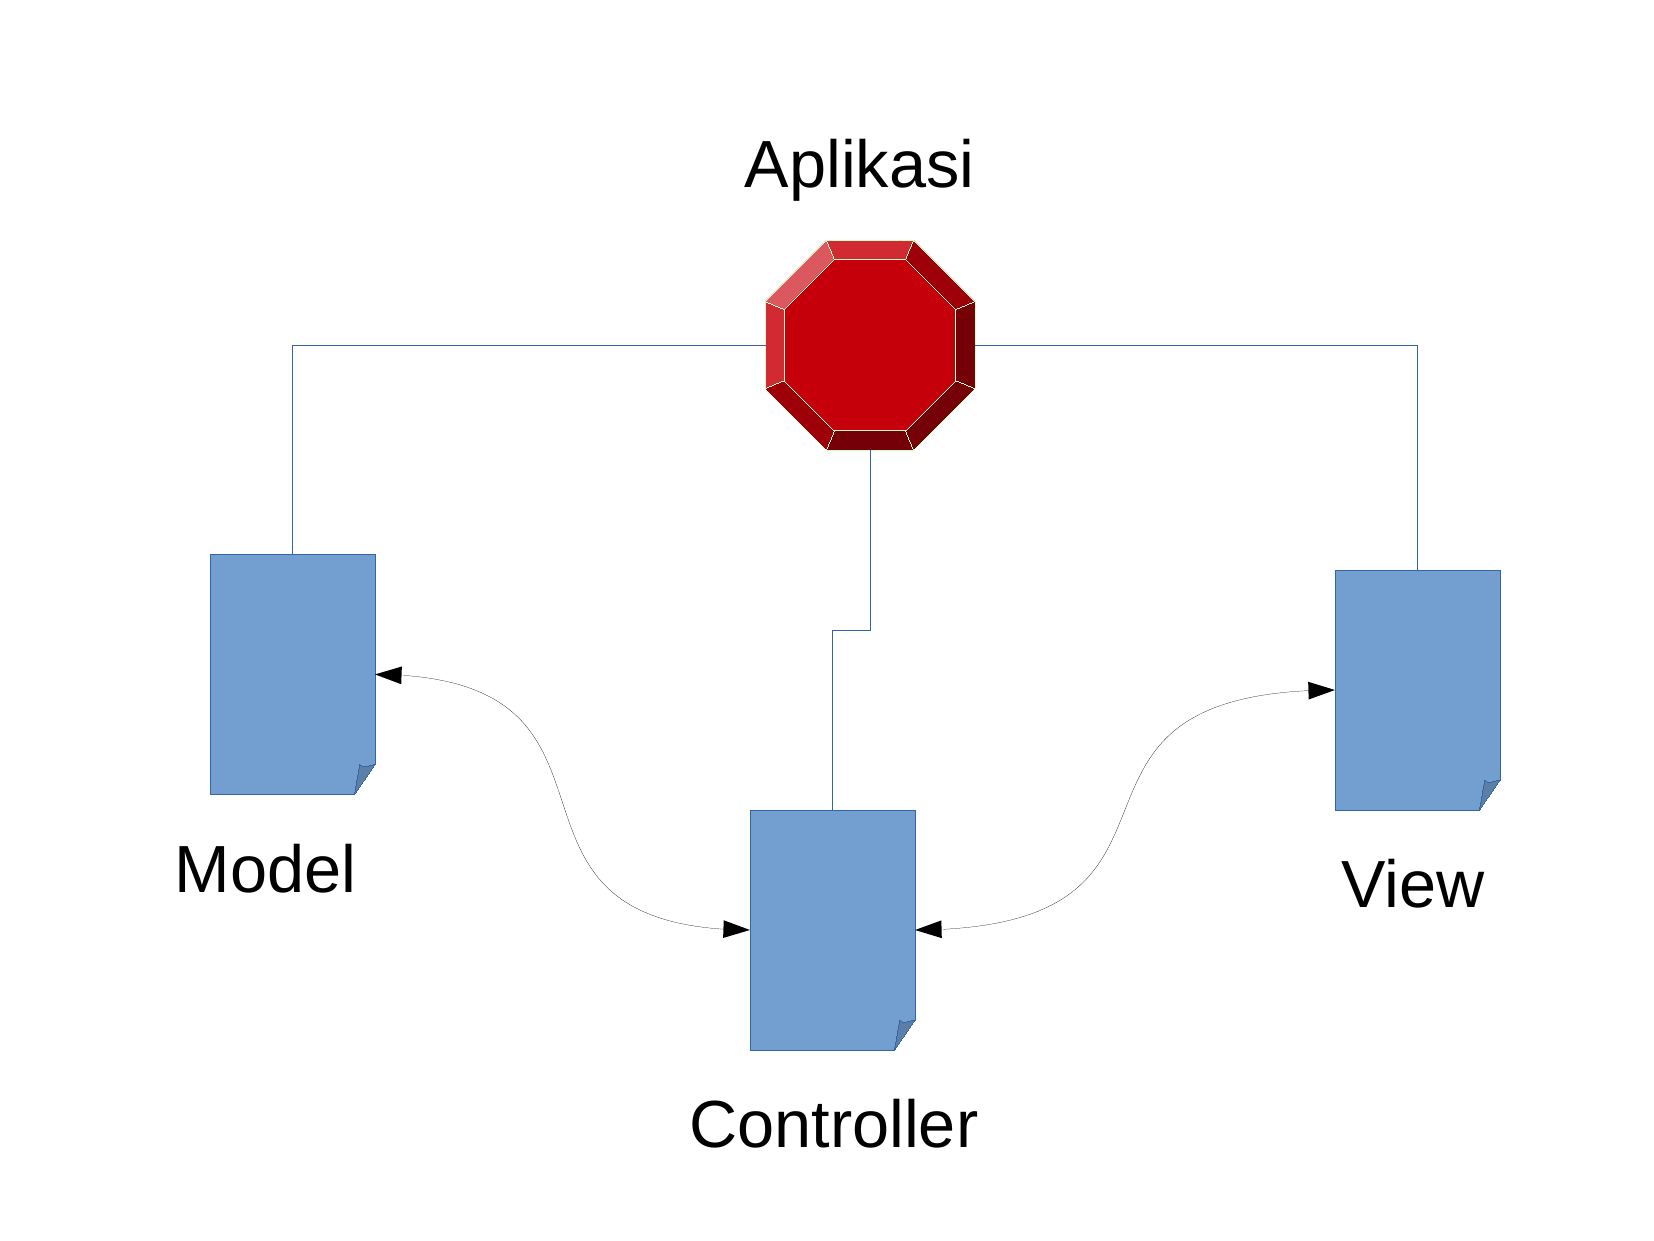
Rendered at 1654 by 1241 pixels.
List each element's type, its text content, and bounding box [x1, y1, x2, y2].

text_box Model [160, 825, 372, 915]
text_box [750, 810, 916, 1051]
text_box [210, 554, 376, 795]
text_box [1335, 570, 1501, 811]
text_box View [1326, 840, 1501, 930]
text_box Aplikasi [730, 120, 991, 210]
text_box [765, 240, 976, 451]
text_box Controller [675, 1080, 995, 1170]
